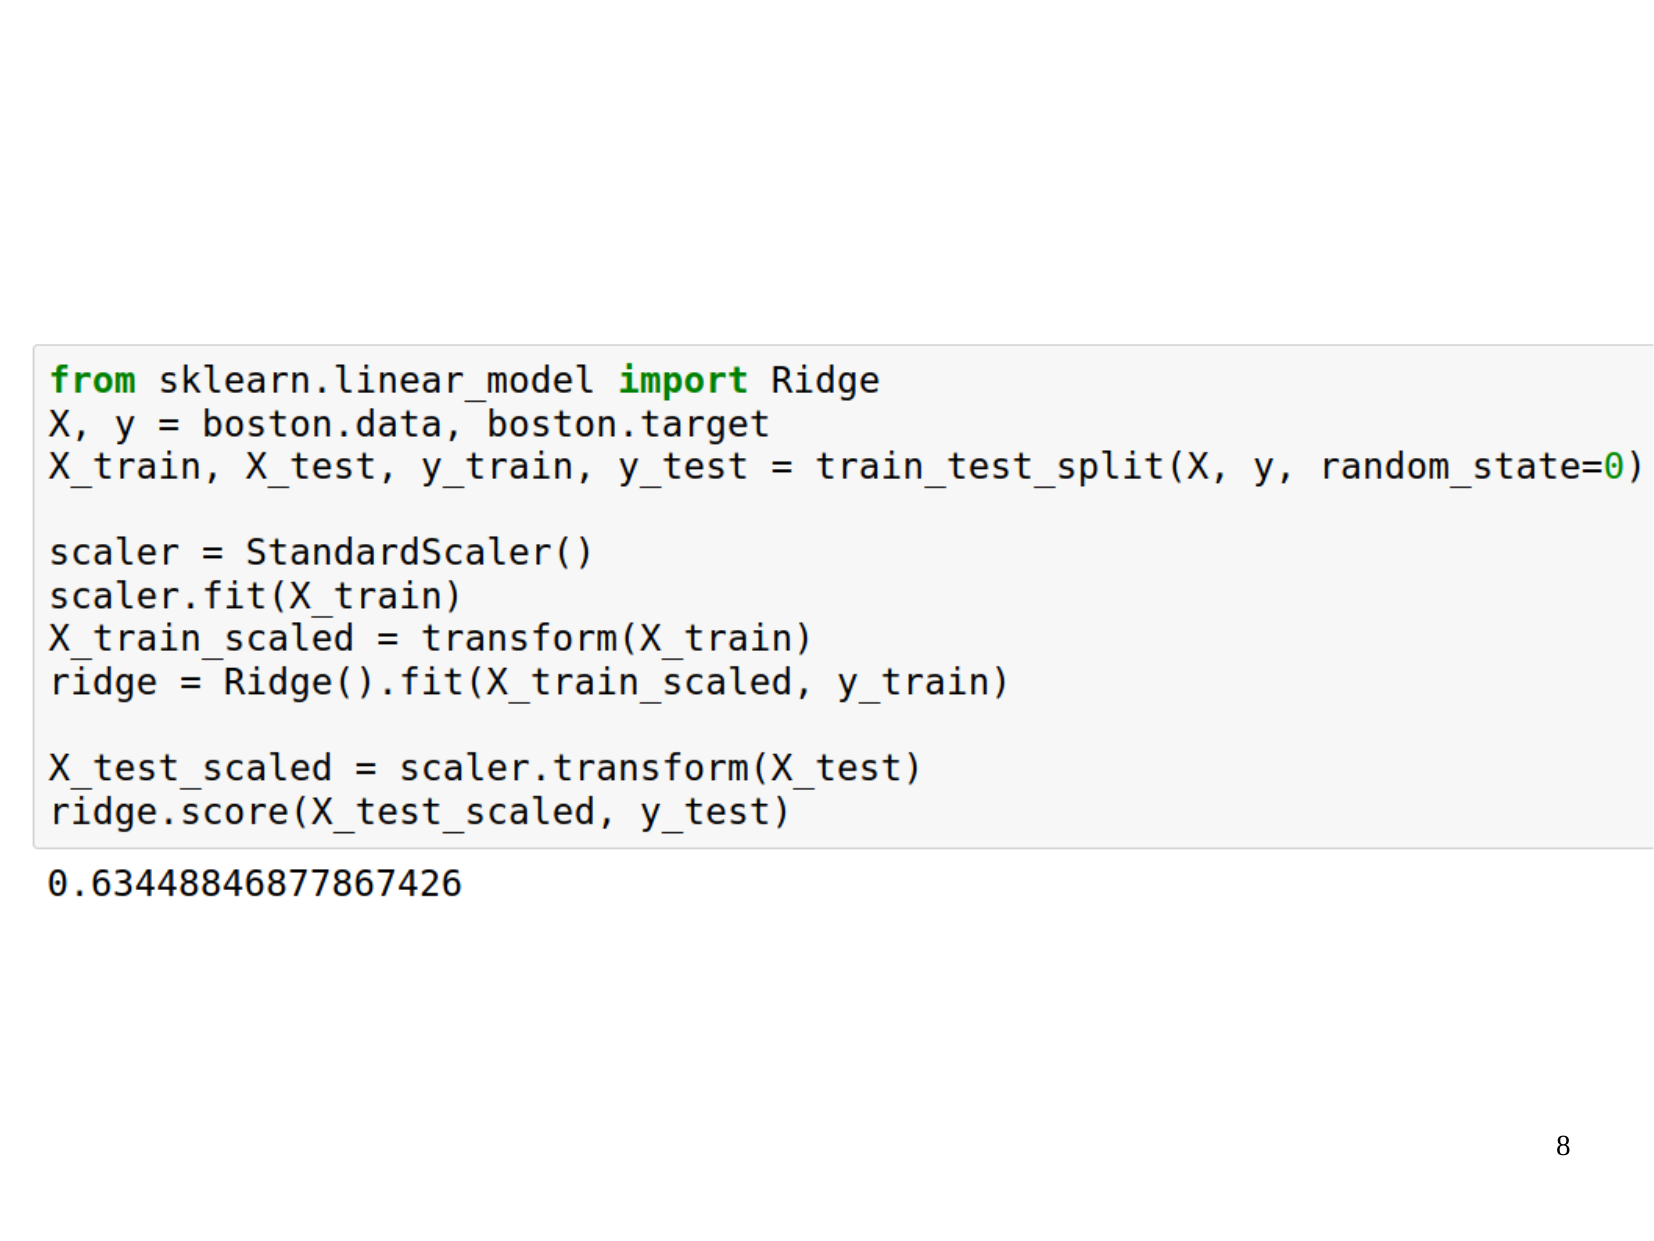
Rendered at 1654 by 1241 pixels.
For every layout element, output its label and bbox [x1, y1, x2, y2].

picture [19, 332, 1654, 916]
